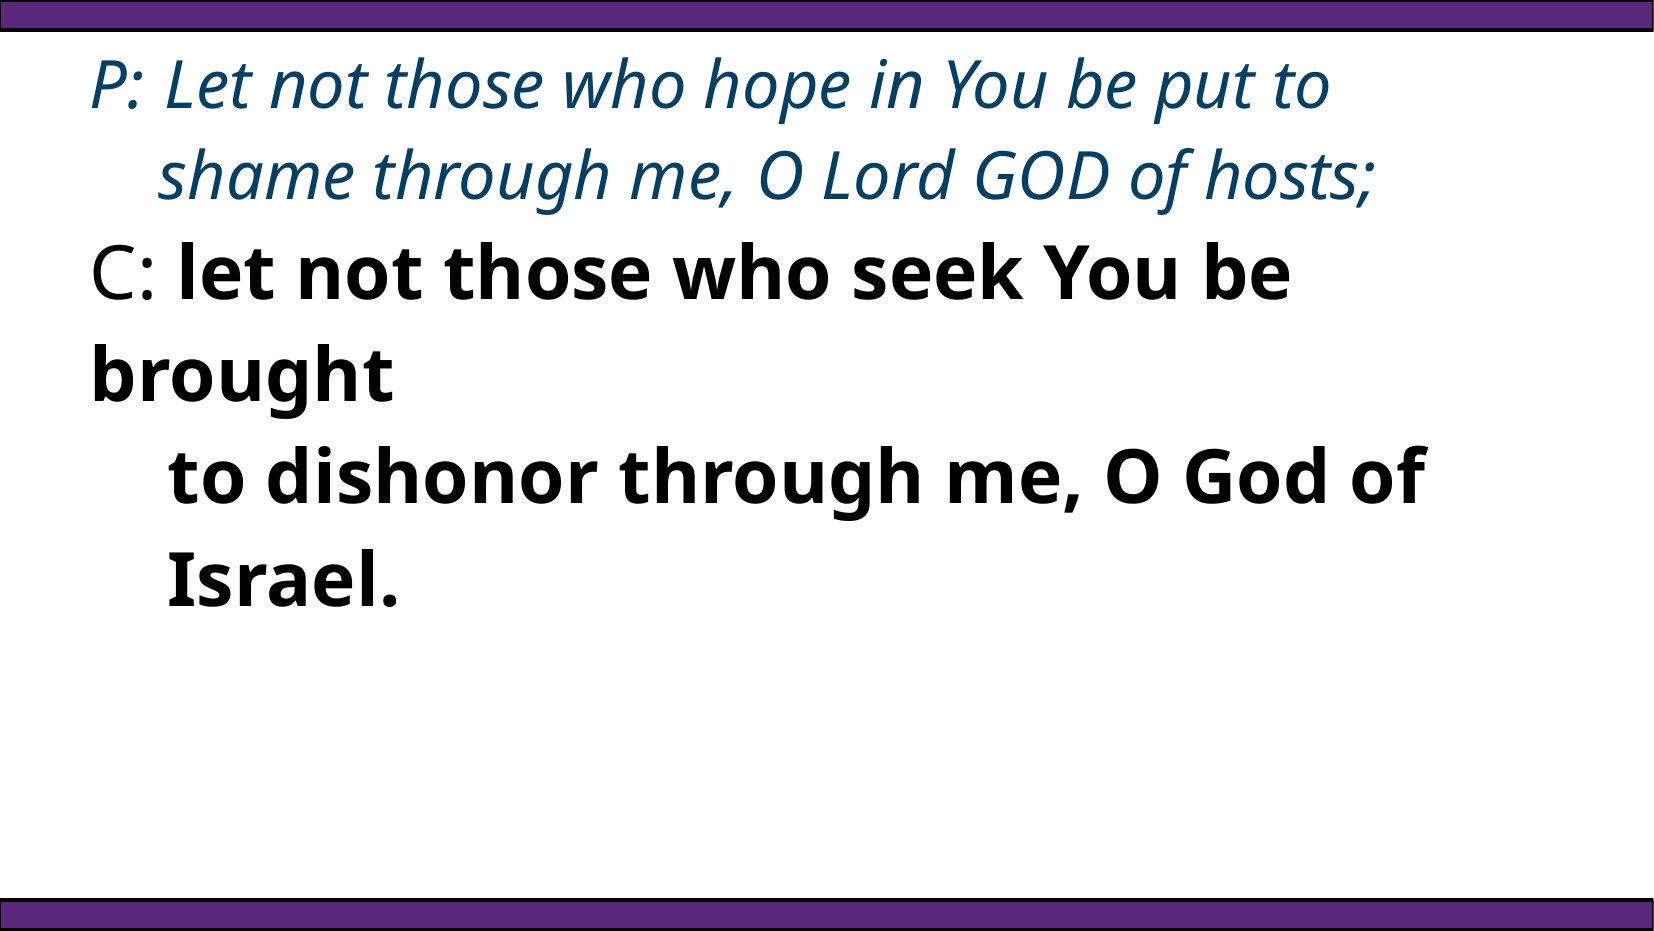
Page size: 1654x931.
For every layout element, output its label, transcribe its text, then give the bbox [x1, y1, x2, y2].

text_box [0, 0, 1654, 31]
picture [0, 31, 1654, 900]
text_box P: Let not those who hope in You be put to shame through me, O Lord God of hosts; C: let not those who seek You be brought to dishonor through me, O God of Israel. [75, 30, 1561, 522]
text_box [0, 900, 1654, 931]
